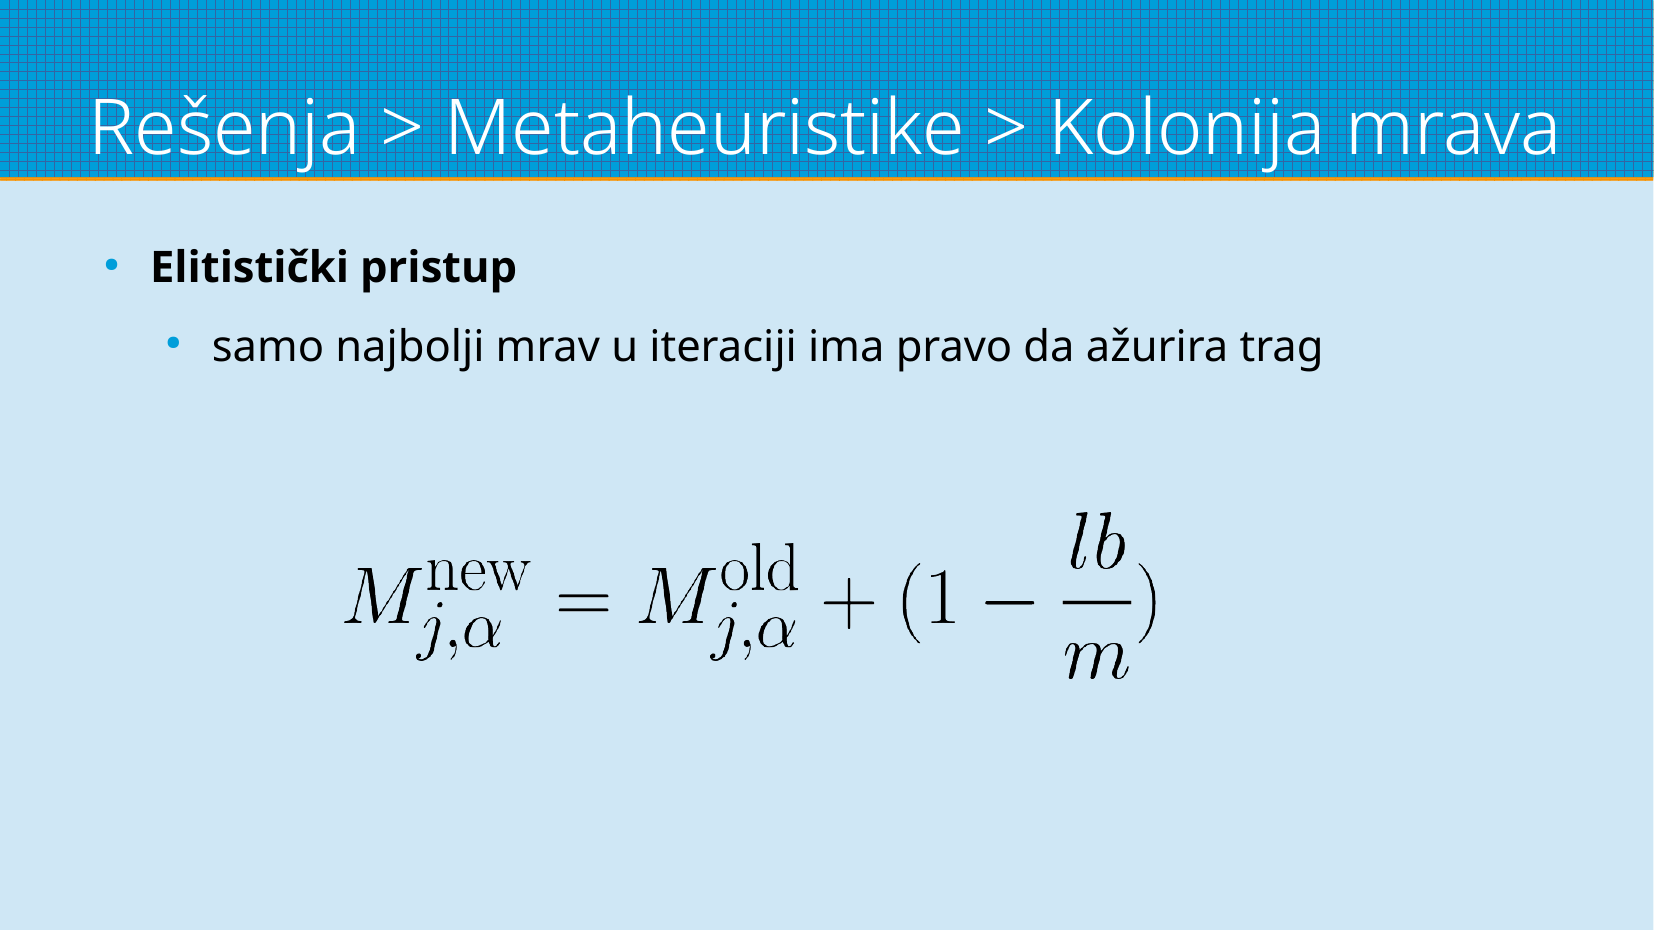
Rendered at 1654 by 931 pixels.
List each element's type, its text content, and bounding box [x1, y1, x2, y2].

picture [344, 512, 1156, 679]
title Rešenja > Metaheuristike > Kolonija mrava [88, 14, 1565, 178]
list Elitistički pristup samo najbolji mrav u iteraciji ima pravo da ažurira trag [88, 236, 1565, 376]
